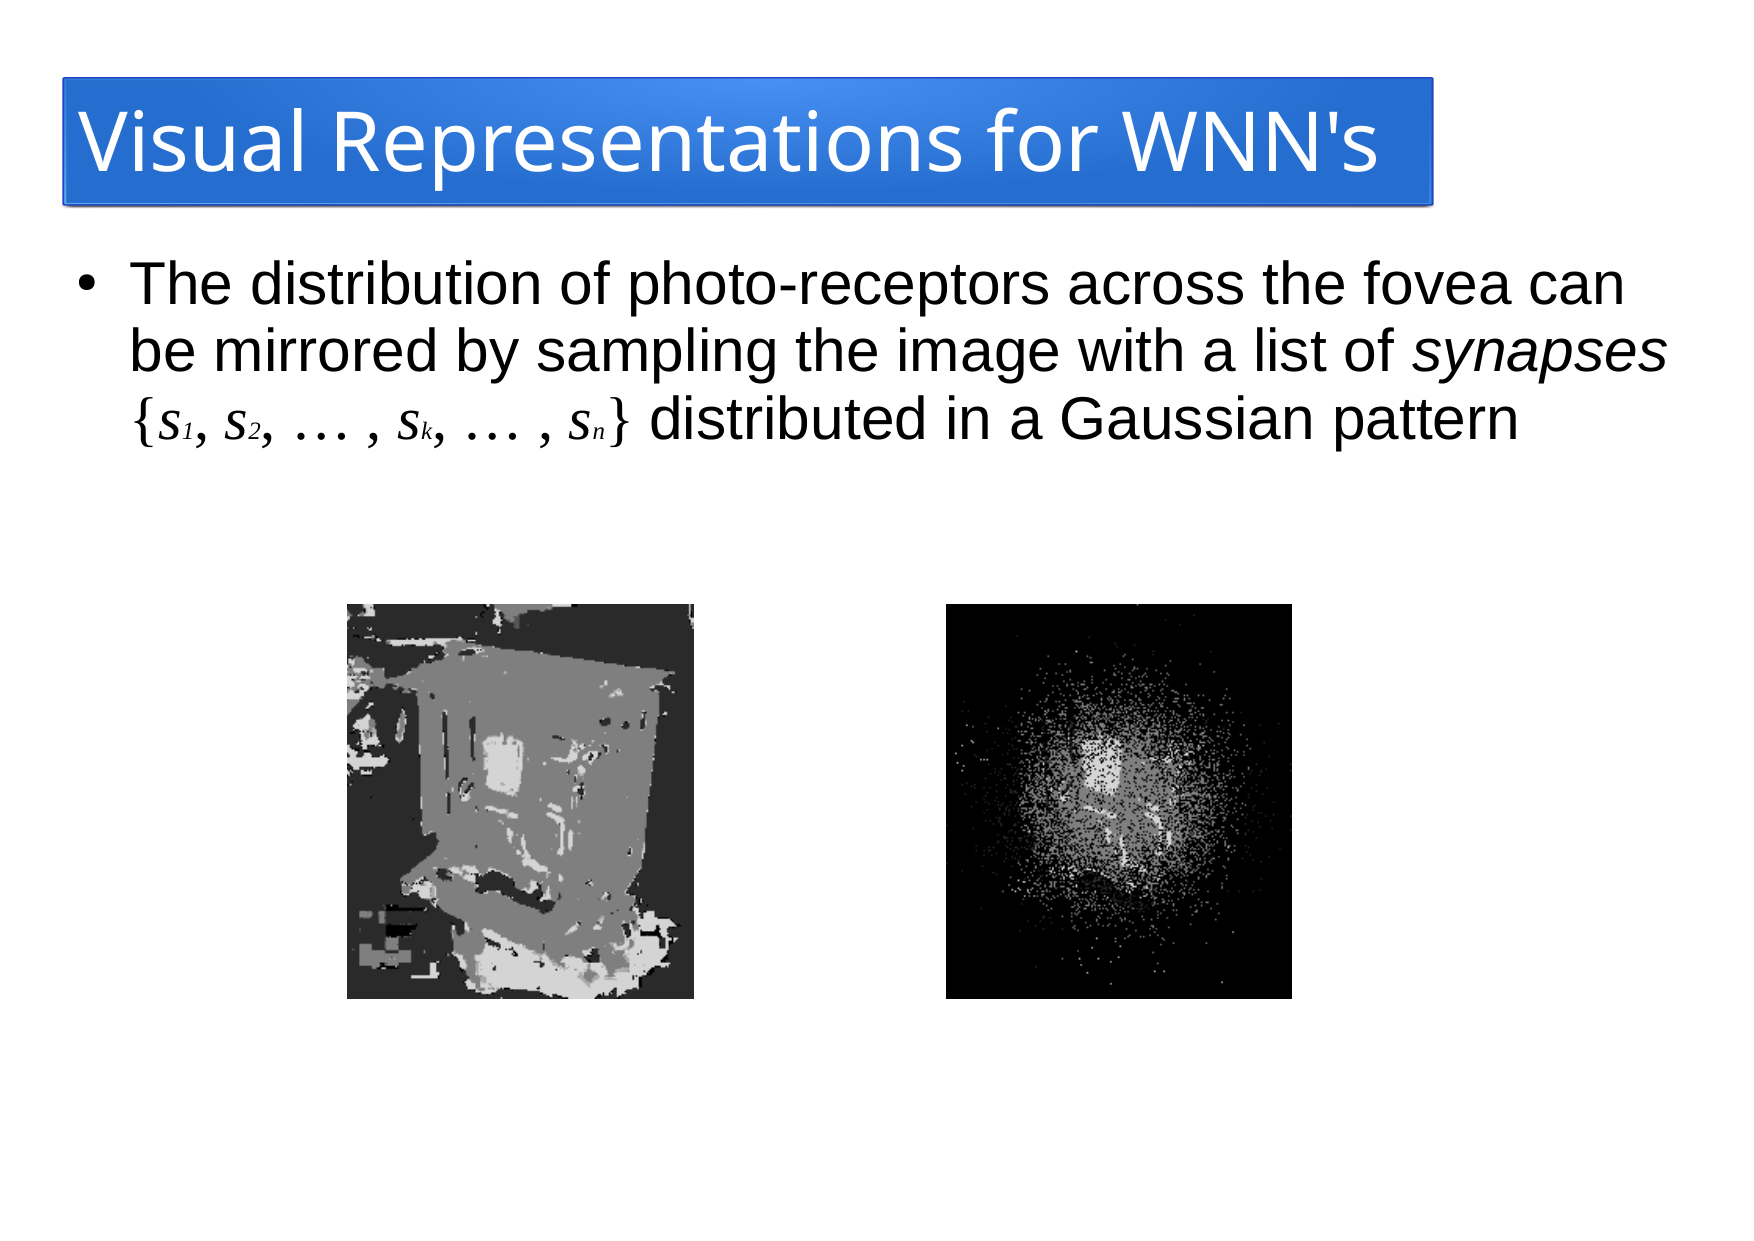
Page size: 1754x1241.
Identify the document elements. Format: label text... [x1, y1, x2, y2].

list The distribution of photo-receptors across the fovea can be mirrored by sampling the image with a list of synapses {s1, s2, … , sk, … , sn} distributed in a Gaussian pattern [58, 249, 1696, 484]
picture [946, 604, 1292, 999]
title Visual Representations for WNN's [78, 80, 1429, 198]
picture [58, 77, 1439, 209]
picture [347, 604, 694, 999]
